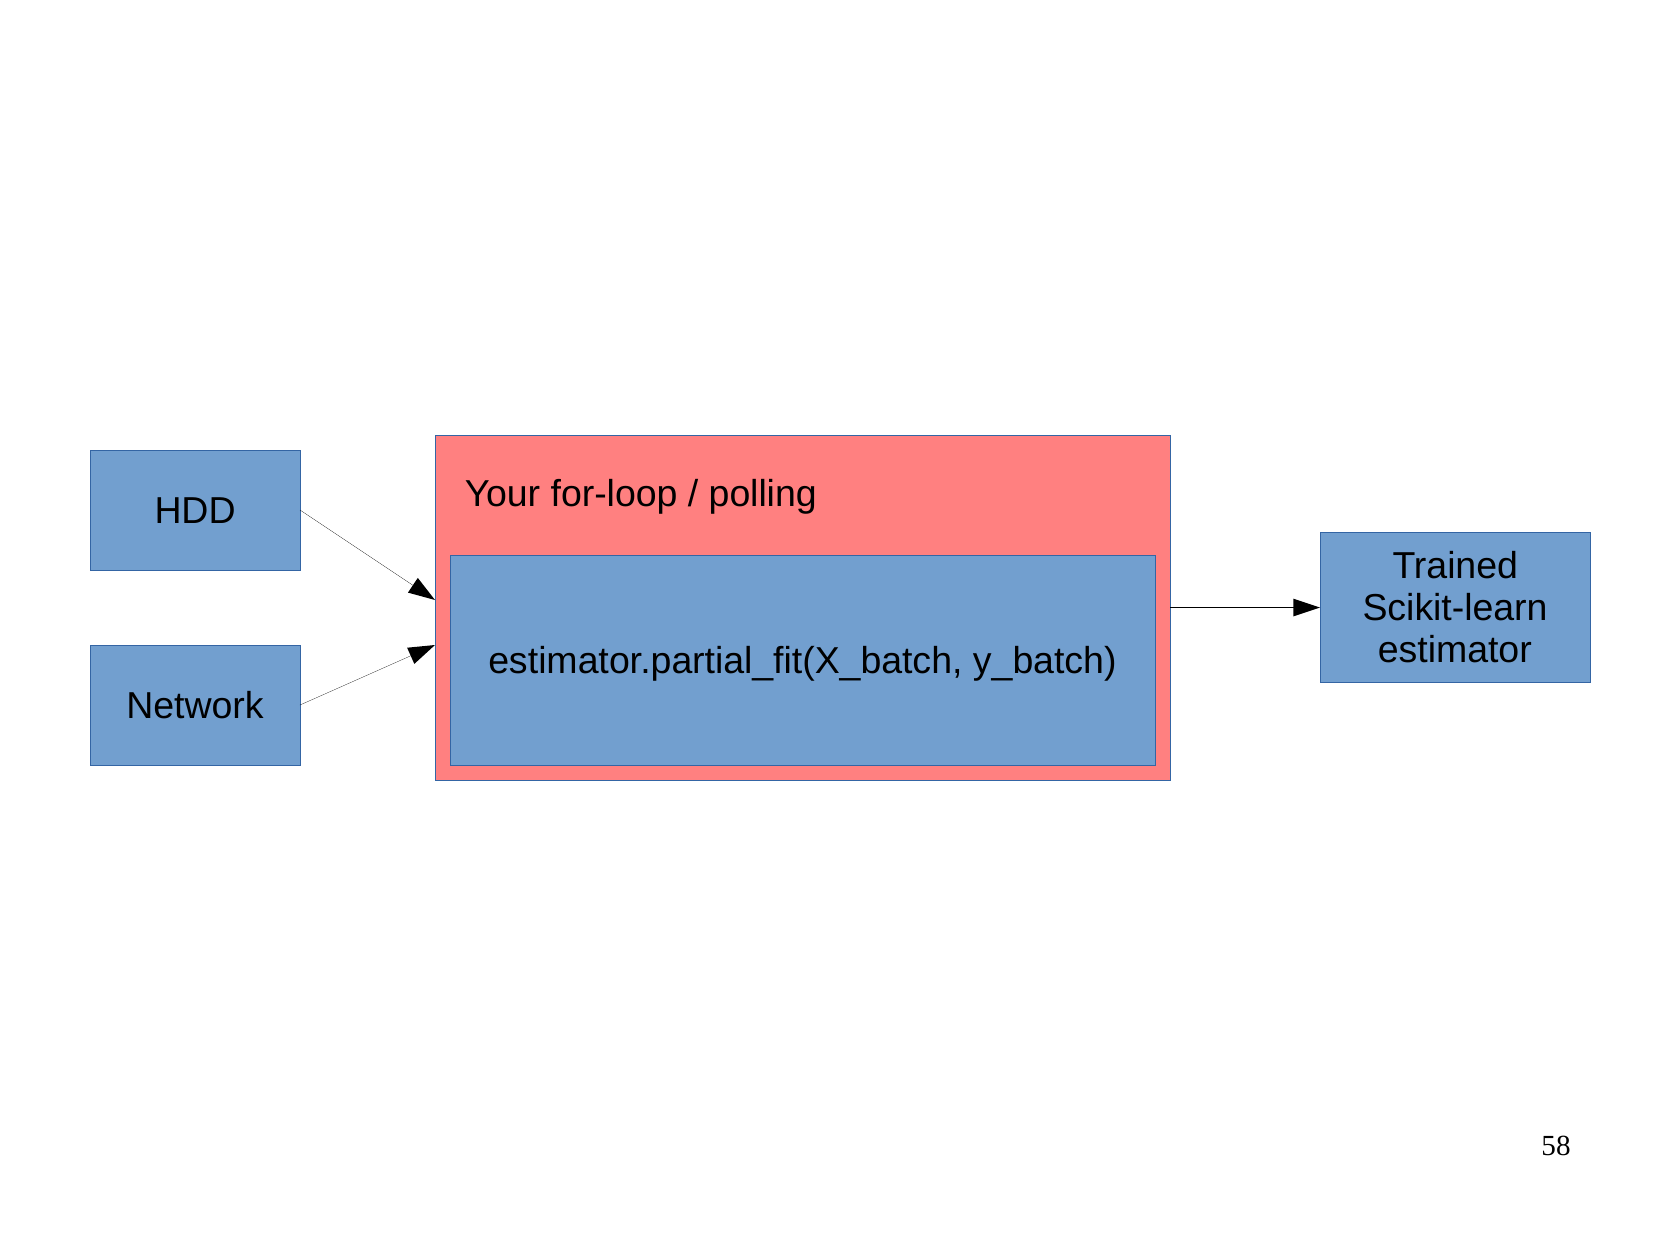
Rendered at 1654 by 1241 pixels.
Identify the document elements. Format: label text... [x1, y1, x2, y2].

text_box Your for-loop / polling [450, 465, 1111, 564]
text_box Trained Scikit-learn estimator [1320, 532, 1591, 683]
text_box Network [90, 645, 301, 766]
text_box [435, 435, 1171, 781]
text_box estimator.partial_fit(X_batch, y_batch) [450, 555, 1156, 766]
text_box HDD [90, 450, 301, 571]
